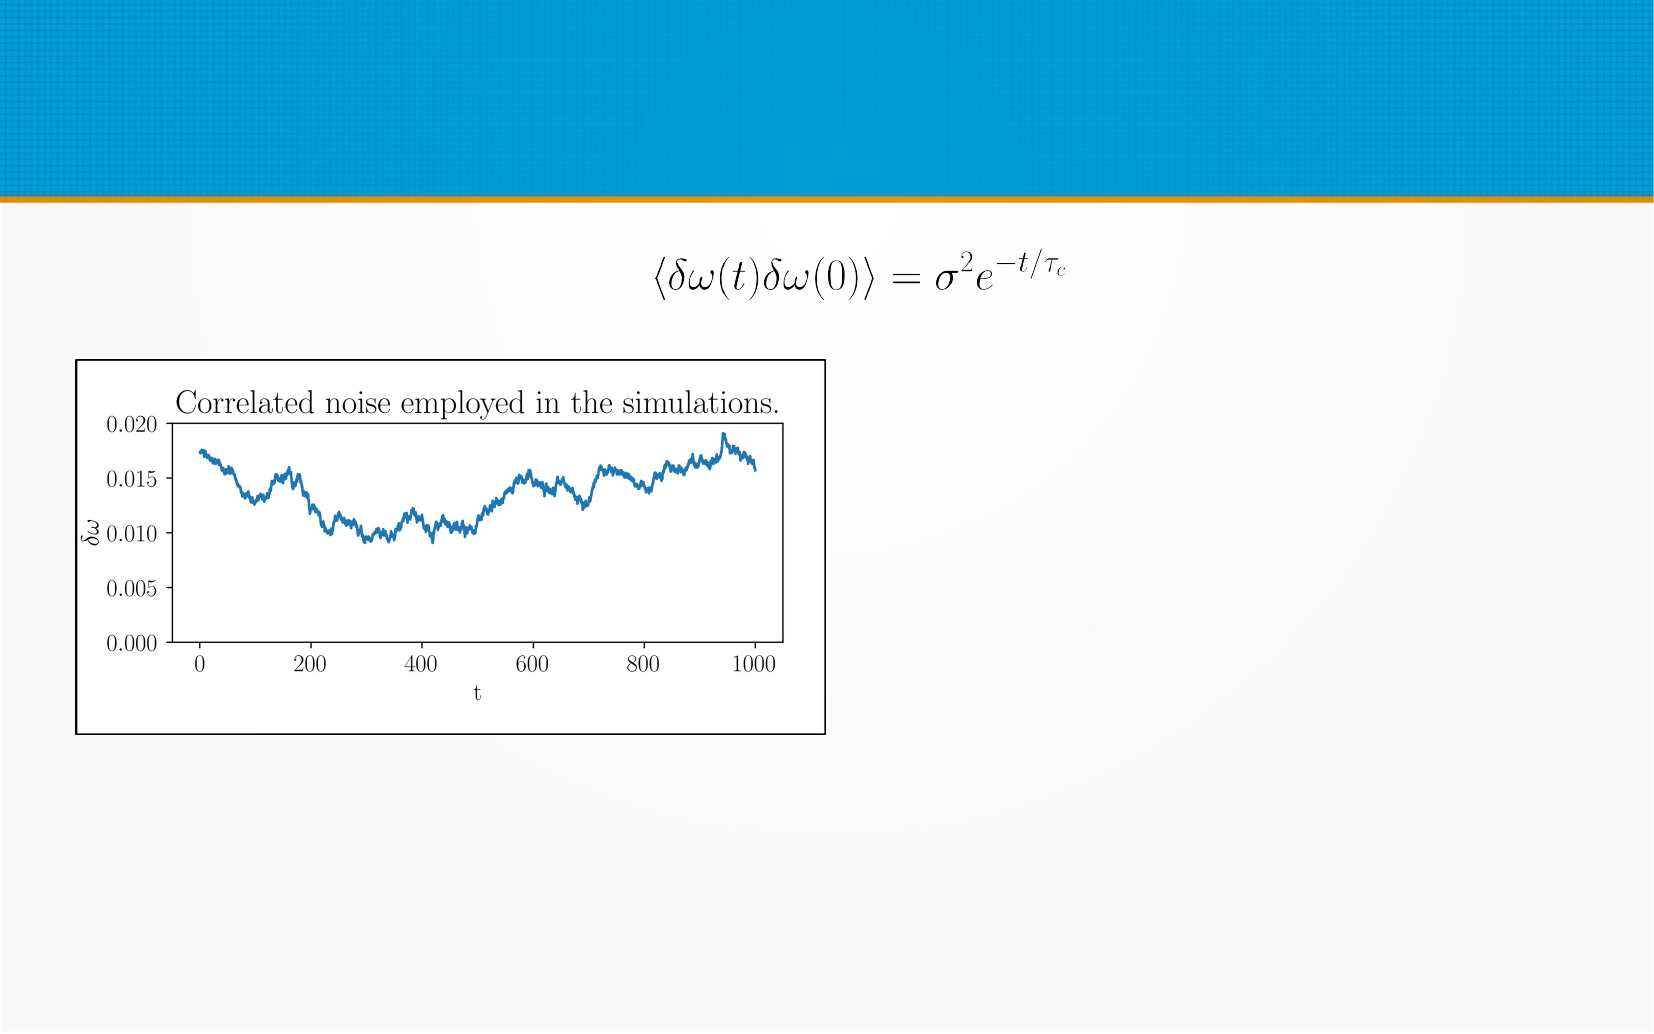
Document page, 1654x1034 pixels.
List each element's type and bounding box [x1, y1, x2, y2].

picture [0, 195, 1654, 1034]
